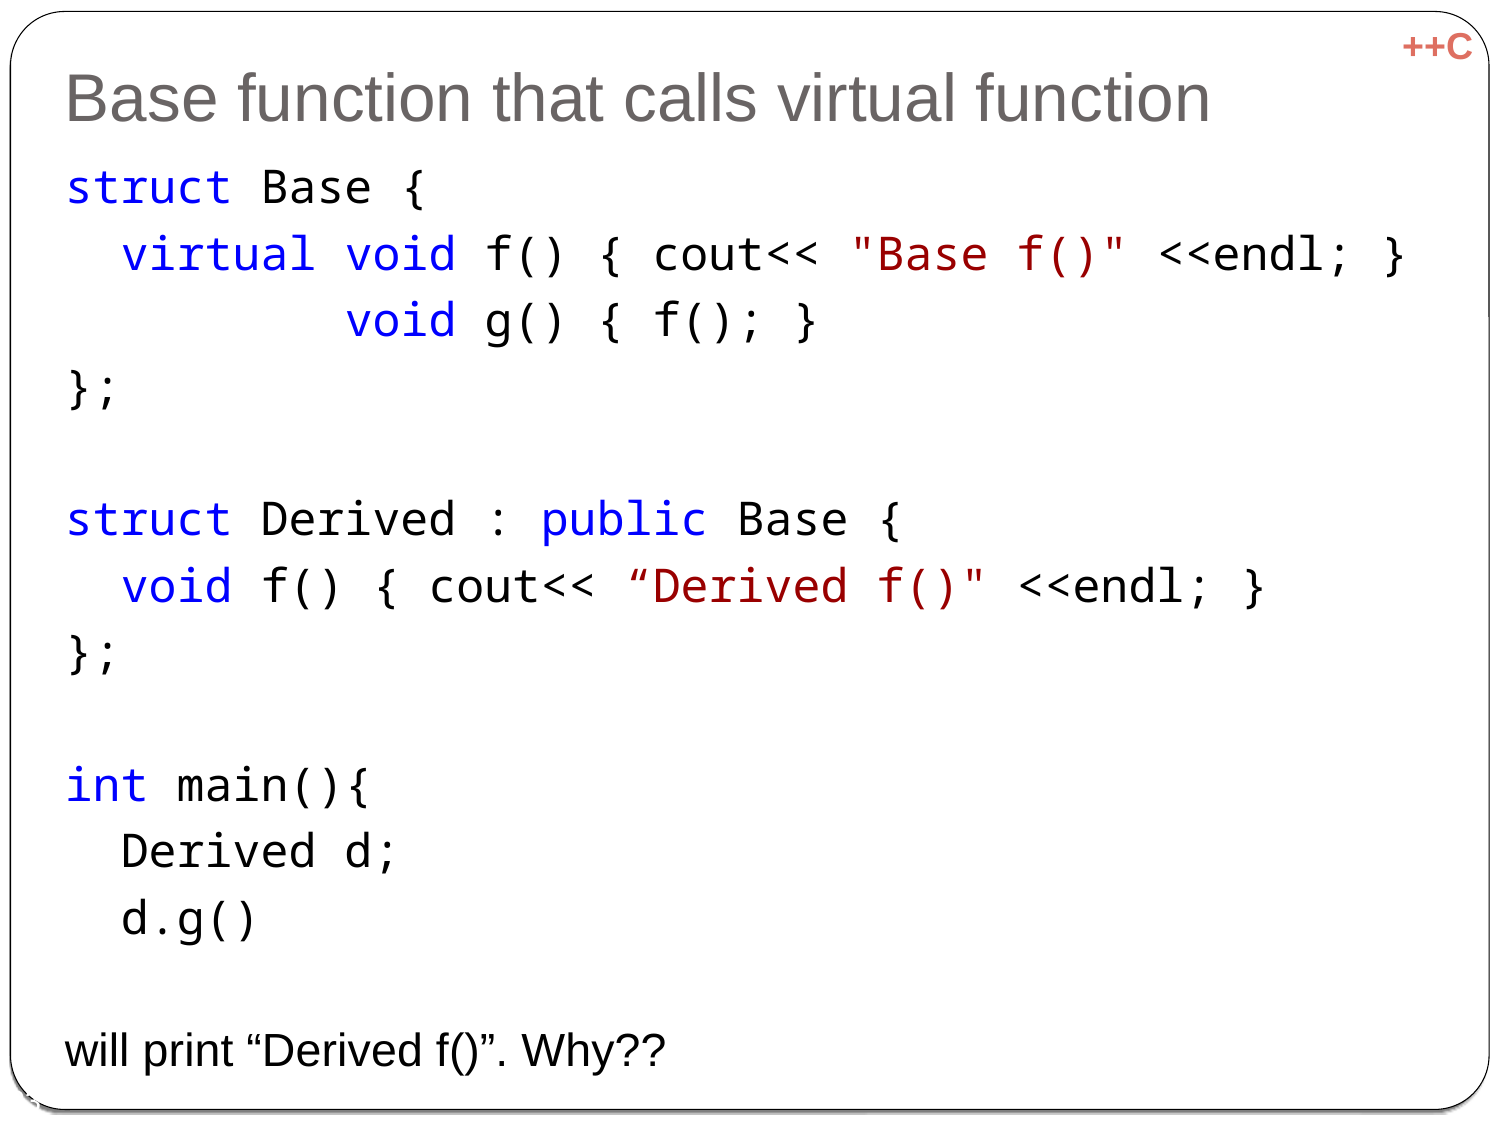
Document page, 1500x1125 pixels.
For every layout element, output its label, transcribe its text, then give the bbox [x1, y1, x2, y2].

title Base function that calls virtual function [50, 45, 1450, 149]
slide_number <number> [0, 1074, 50, 1125]
list struct Base { virtual void f() { cout<< "Base f()" <<endl; } void g() { f(); } }; struct Derived : public Base { void f() { cout<< “Derived f()" <<endl; } }; int main(){ Derived d; d.g() will print “Derived f()”. Why?? [50, 149, 1488, 1088]
